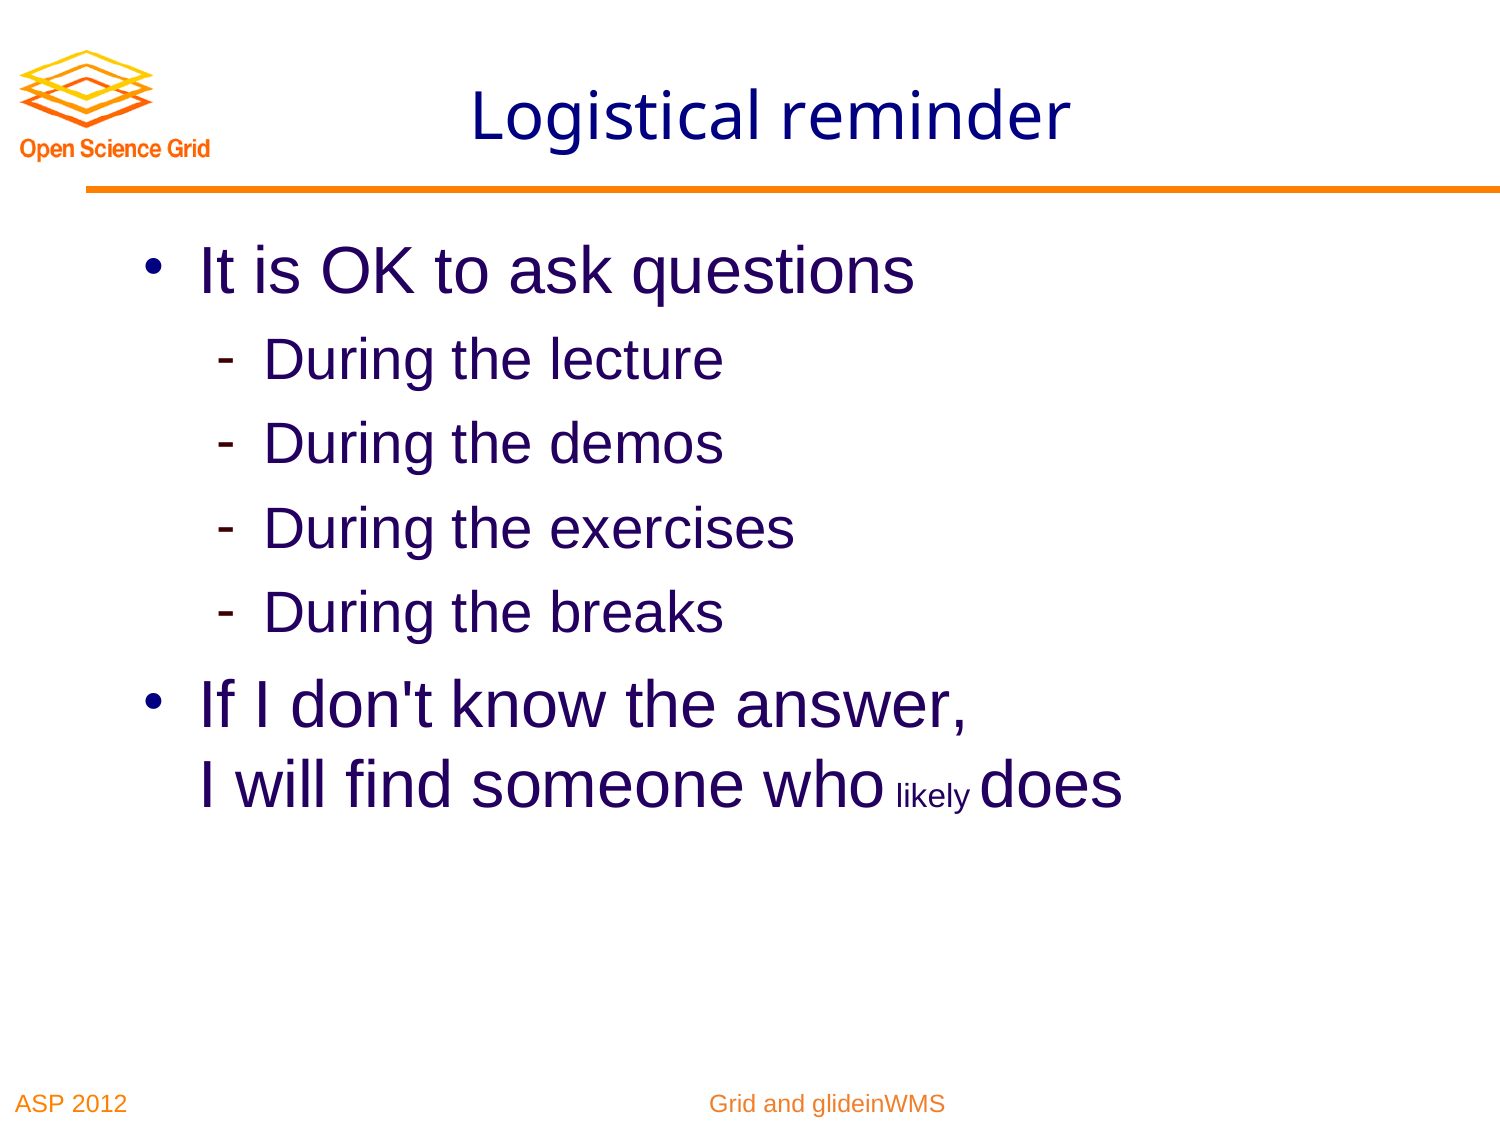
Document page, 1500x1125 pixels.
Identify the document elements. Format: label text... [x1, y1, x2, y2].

title Logistical reminder [201, 18, 1342, 207]
list It is OK to ask questions During the lecture During the demos During the exercises During the breaks If I don't know the answer, I will find someone who likely does [127, 218, 1403, 962]
picture [0, 27, 201, 179]
